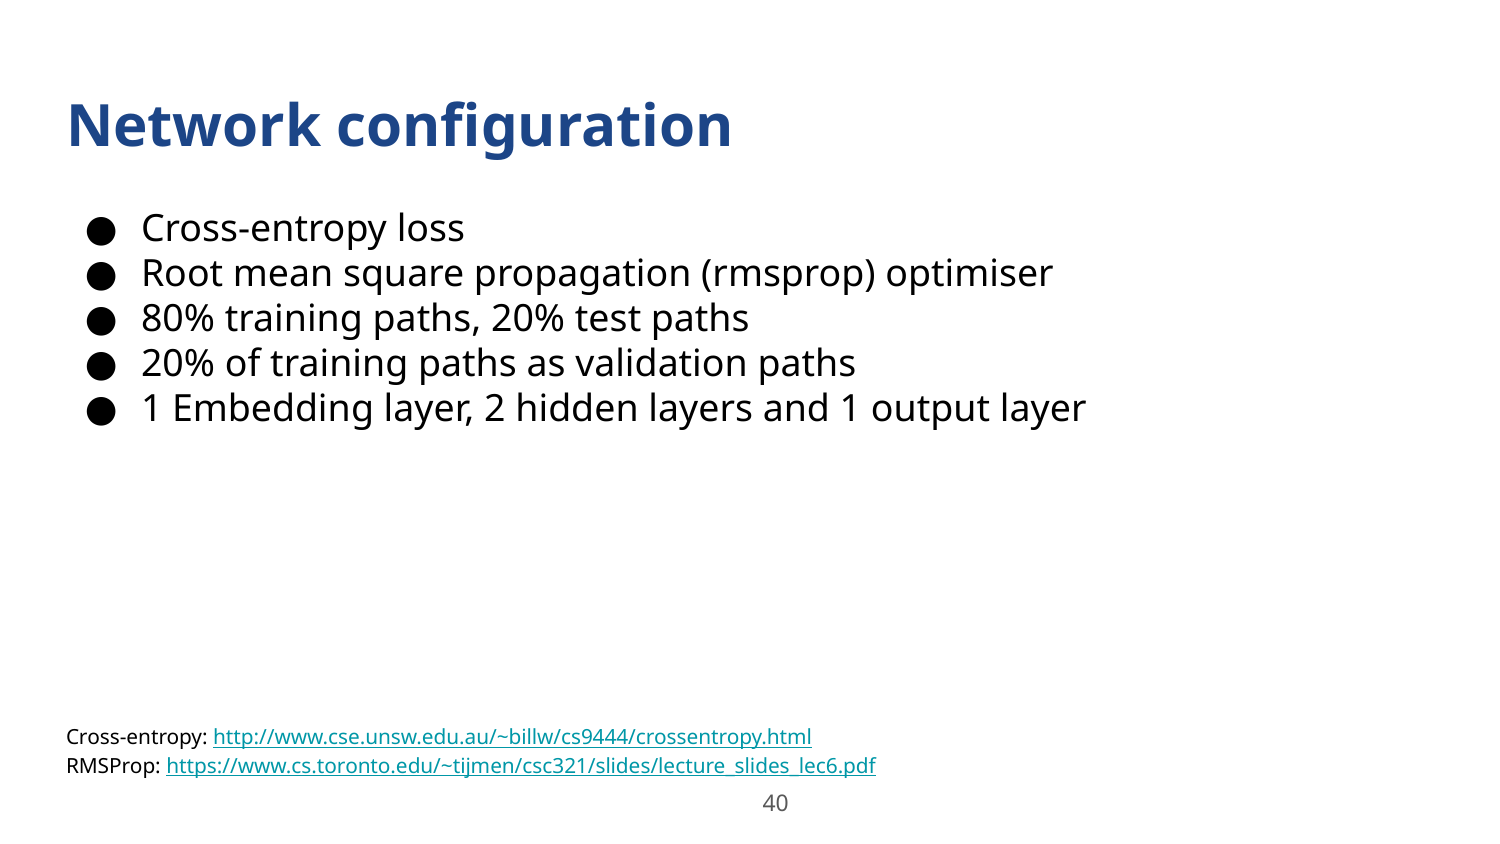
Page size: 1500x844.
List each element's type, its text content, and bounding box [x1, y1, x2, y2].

slide_number <number> [714, 771, 805, 837]
title Network configuration [51, 72, 1449, 167]
text_box Cross-entropy: http://www.cse.unsw.edu.au/~billw/cs9444/crossentropy.html RMSProp: https://www.cs.toronto.edu/~tijmen/csc321/slides/lecture_slides_lec6.pdf [51, 708, 1271, 774]
list Cross-entropy loss Root mean square propagation (rmsprop) optimiser 80% training paths, 20% test paths 20% of training paths as validation paths 1 Embedding layer, 2 hidden layers and 1 output layer [51, 189, 1449, 709]
